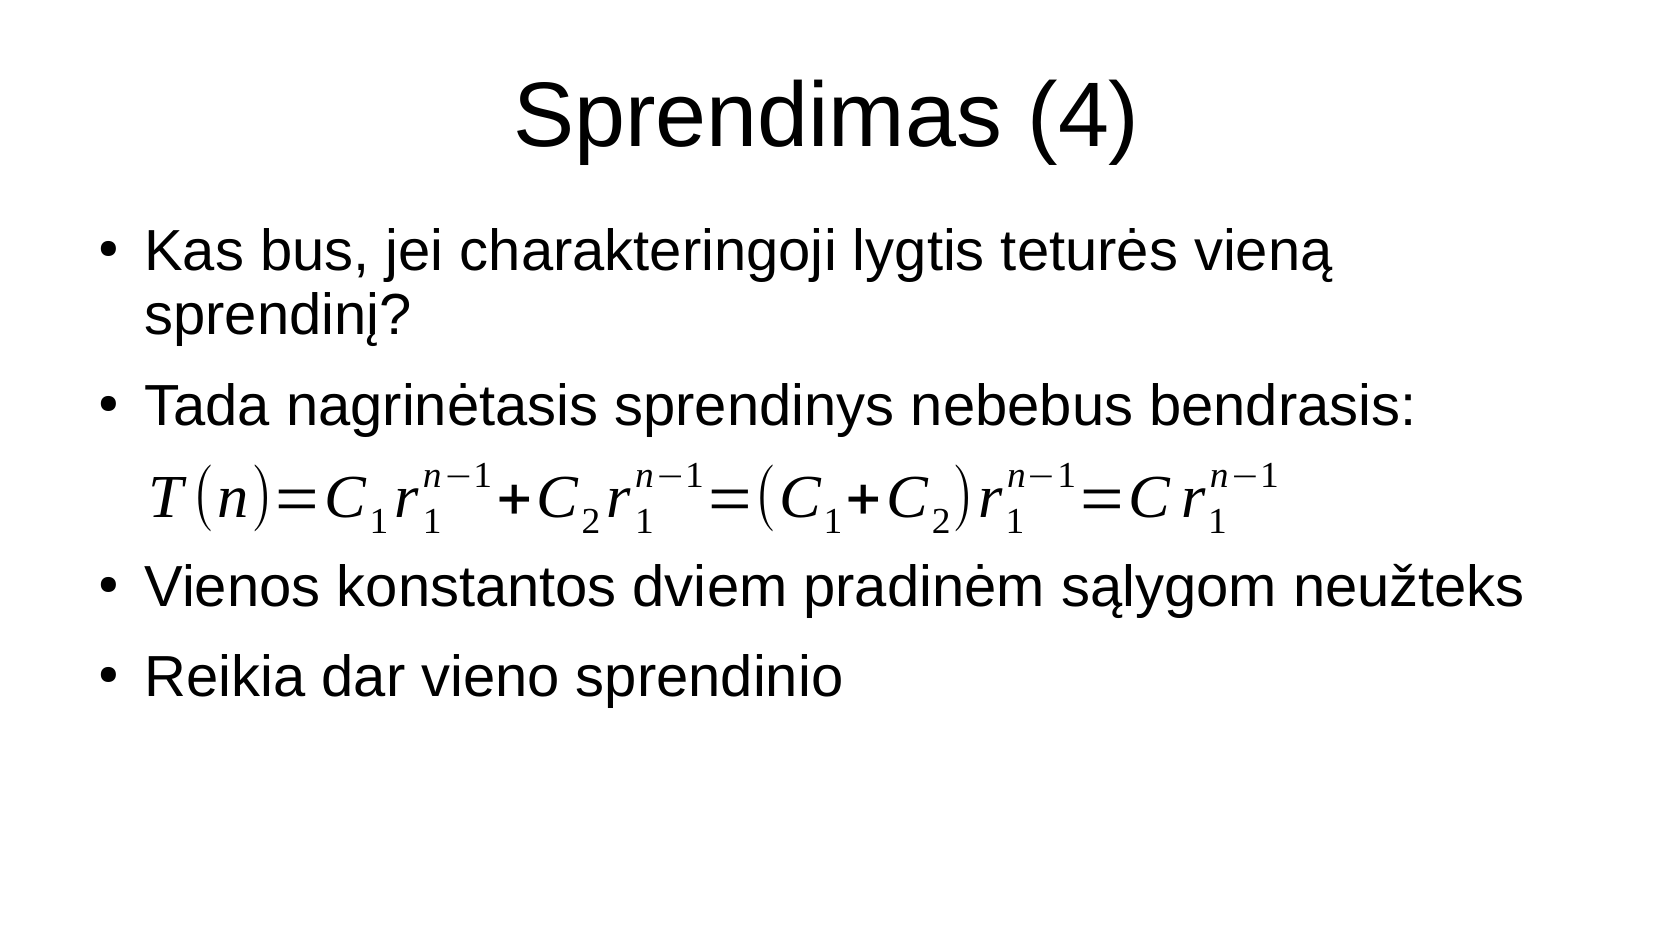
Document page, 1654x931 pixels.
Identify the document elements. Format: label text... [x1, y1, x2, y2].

list Kas bus, jei charakteringoji lygtis teturės vieną sprendinį? Tada nagrinėtasis sprendinys nebebus bendrasis: Vienos konstantos dviem pradinėm sąlygom neužteks Reikia dar vieno sprendinio [82, 217, 1571, 758]
title Sprendimas (4) [82, 37, 1571, 193]
chart [141, 454, 1285, 541]
